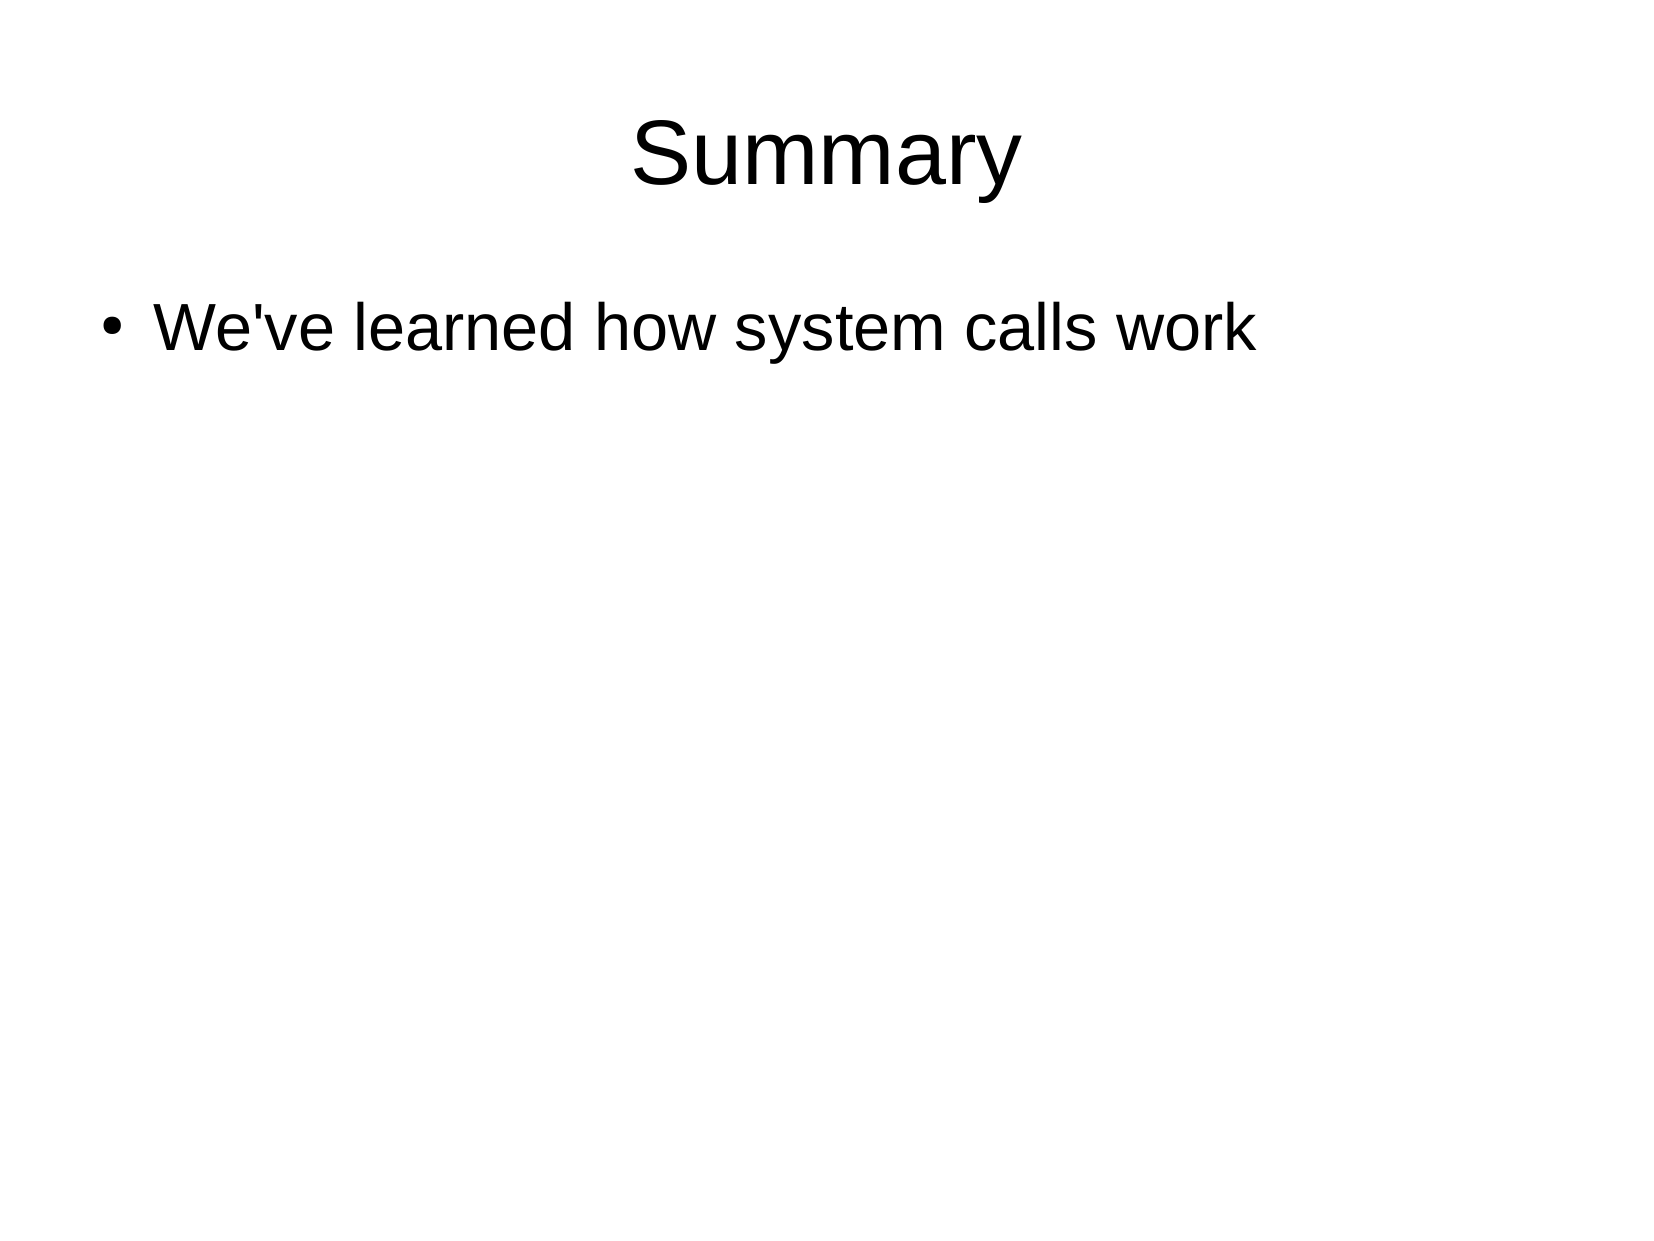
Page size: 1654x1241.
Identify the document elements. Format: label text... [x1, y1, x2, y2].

list We've learned how system calls work [82, 290, 1571, 1010]
title Summary [82, 49, 1571, 257]
